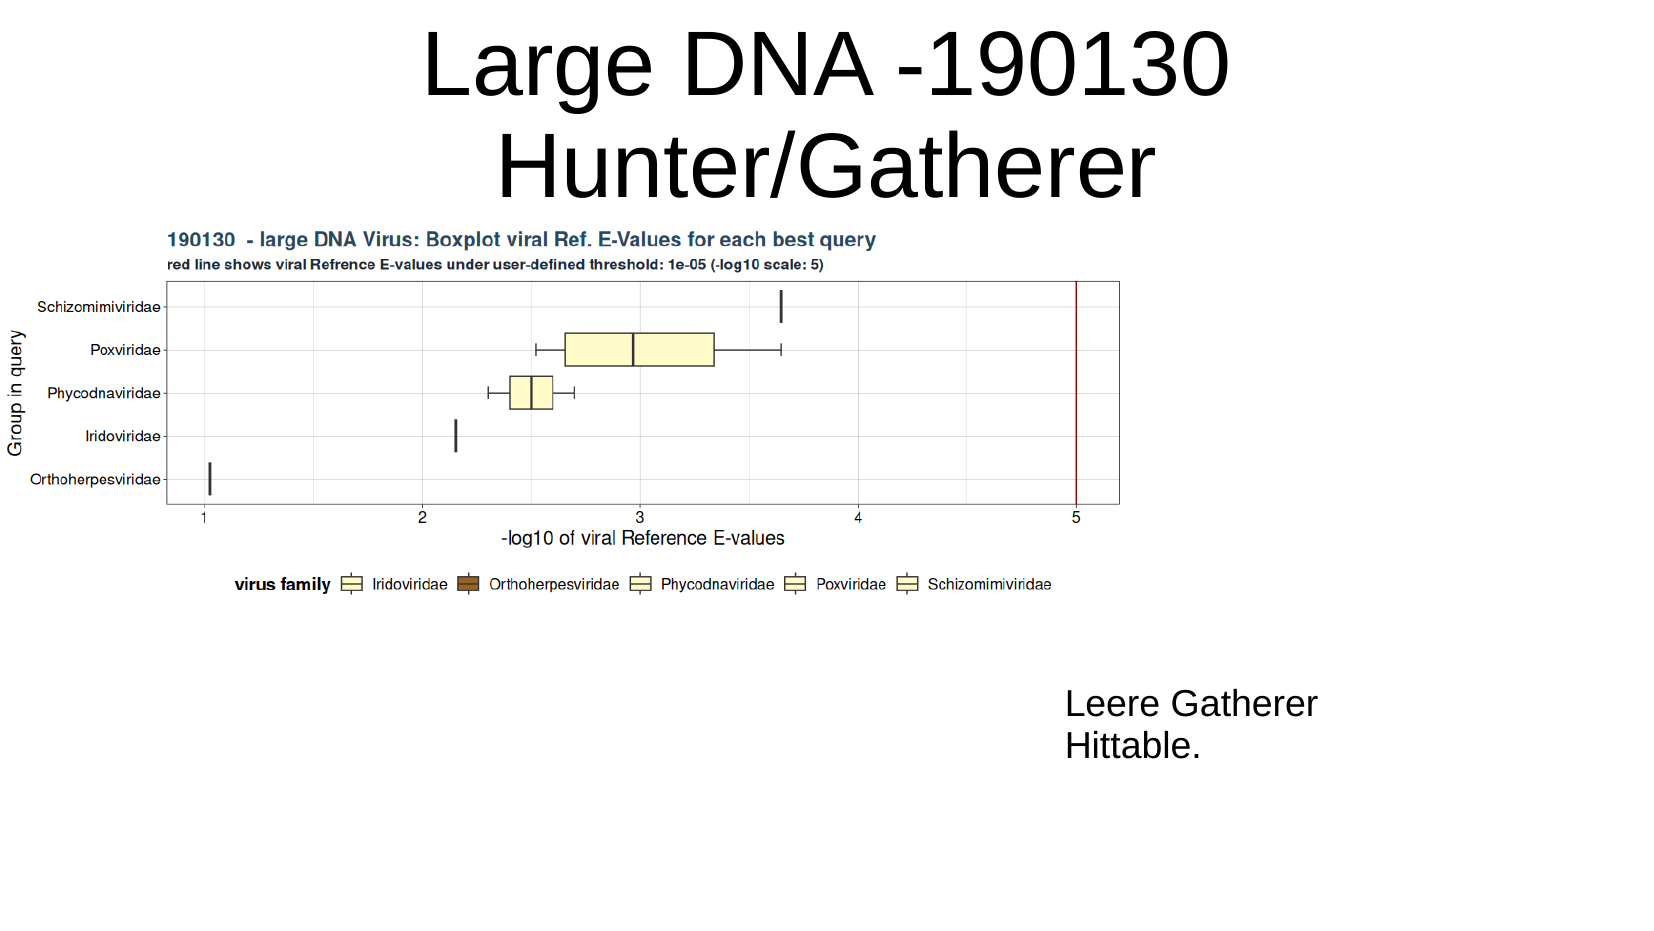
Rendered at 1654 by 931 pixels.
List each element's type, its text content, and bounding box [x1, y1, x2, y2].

title Large DNA -190130 Hunter/Gatherer [82, 12, 1571, 218]
text_box Leere Gatherer Hittable. [1050, 675, 1463, 826]
picture [0, 224, 1126, 611]
